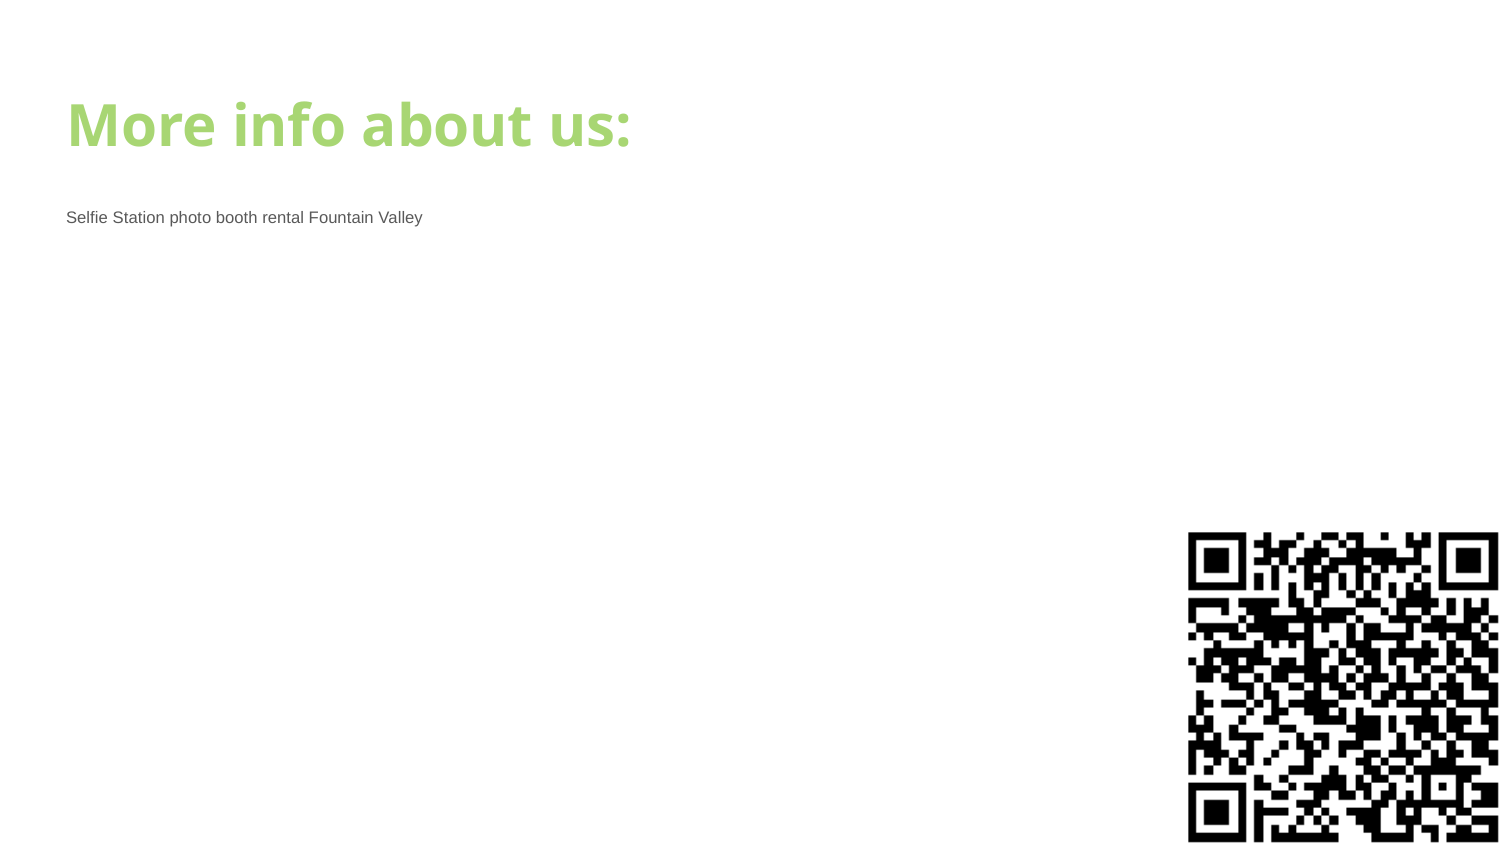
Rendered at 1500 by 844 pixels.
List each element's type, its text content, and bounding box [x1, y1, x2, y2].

list Selfie Station photo booth rental Fountain Valley [51, 189, 1449, 750]
title More info about us: [51, 72, 1449, 167]
picture [1187, 531, 1500, 844]
